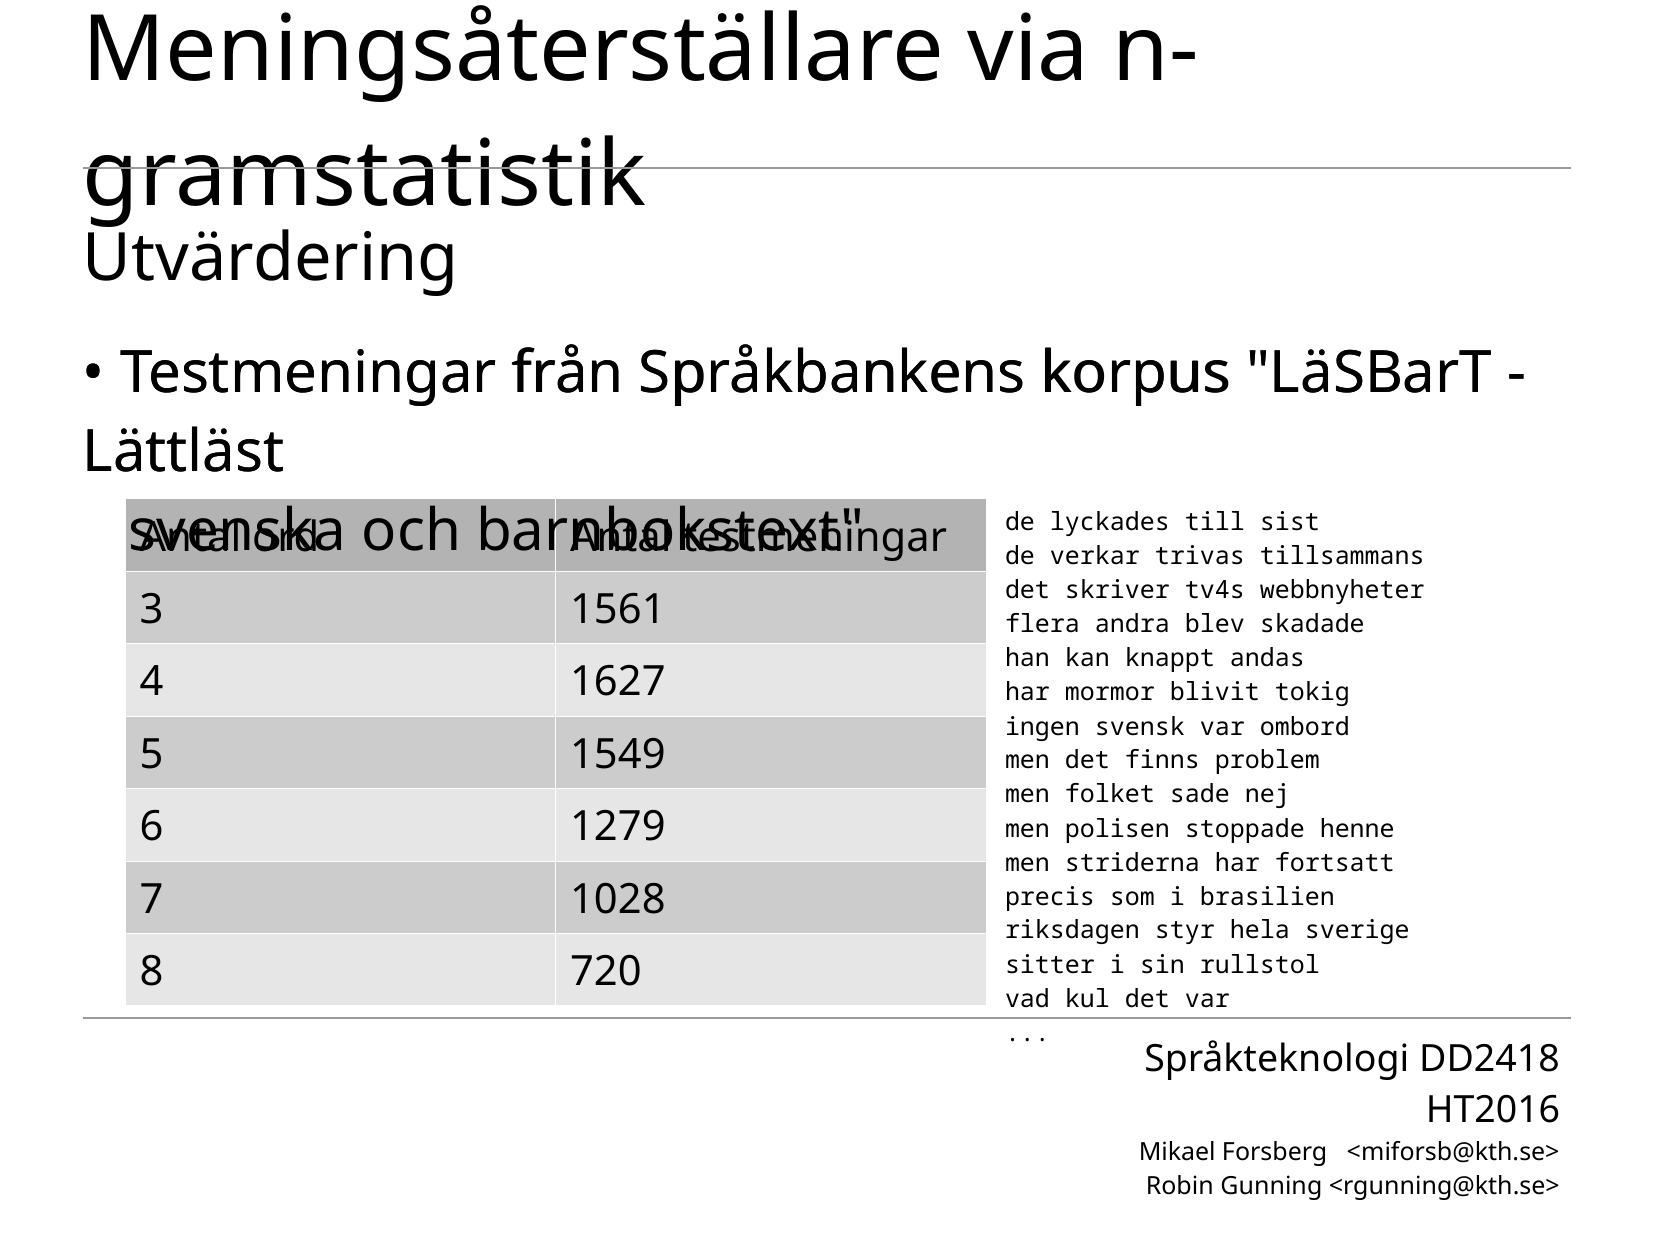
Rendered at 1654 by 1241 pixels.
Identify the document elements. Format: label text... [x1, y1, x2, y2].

text_box • Testmeningar från Språkbankens korpus "LäSBarT - Lättläst svenska och barnbokstext" [82, 330, 1571, 1010]
title Meningsåterställare via n-gramstatistik [82, 46, 1571, 167]
title Utvärdering [82, 194, 1571, 316]
text_box Språkteknologi DD2418 HT2016 Mikael Forsberg <miforsb@kth.se> Robin Gunning <rgunning@kth.se> [1020, 1024, 1576, 1156]
